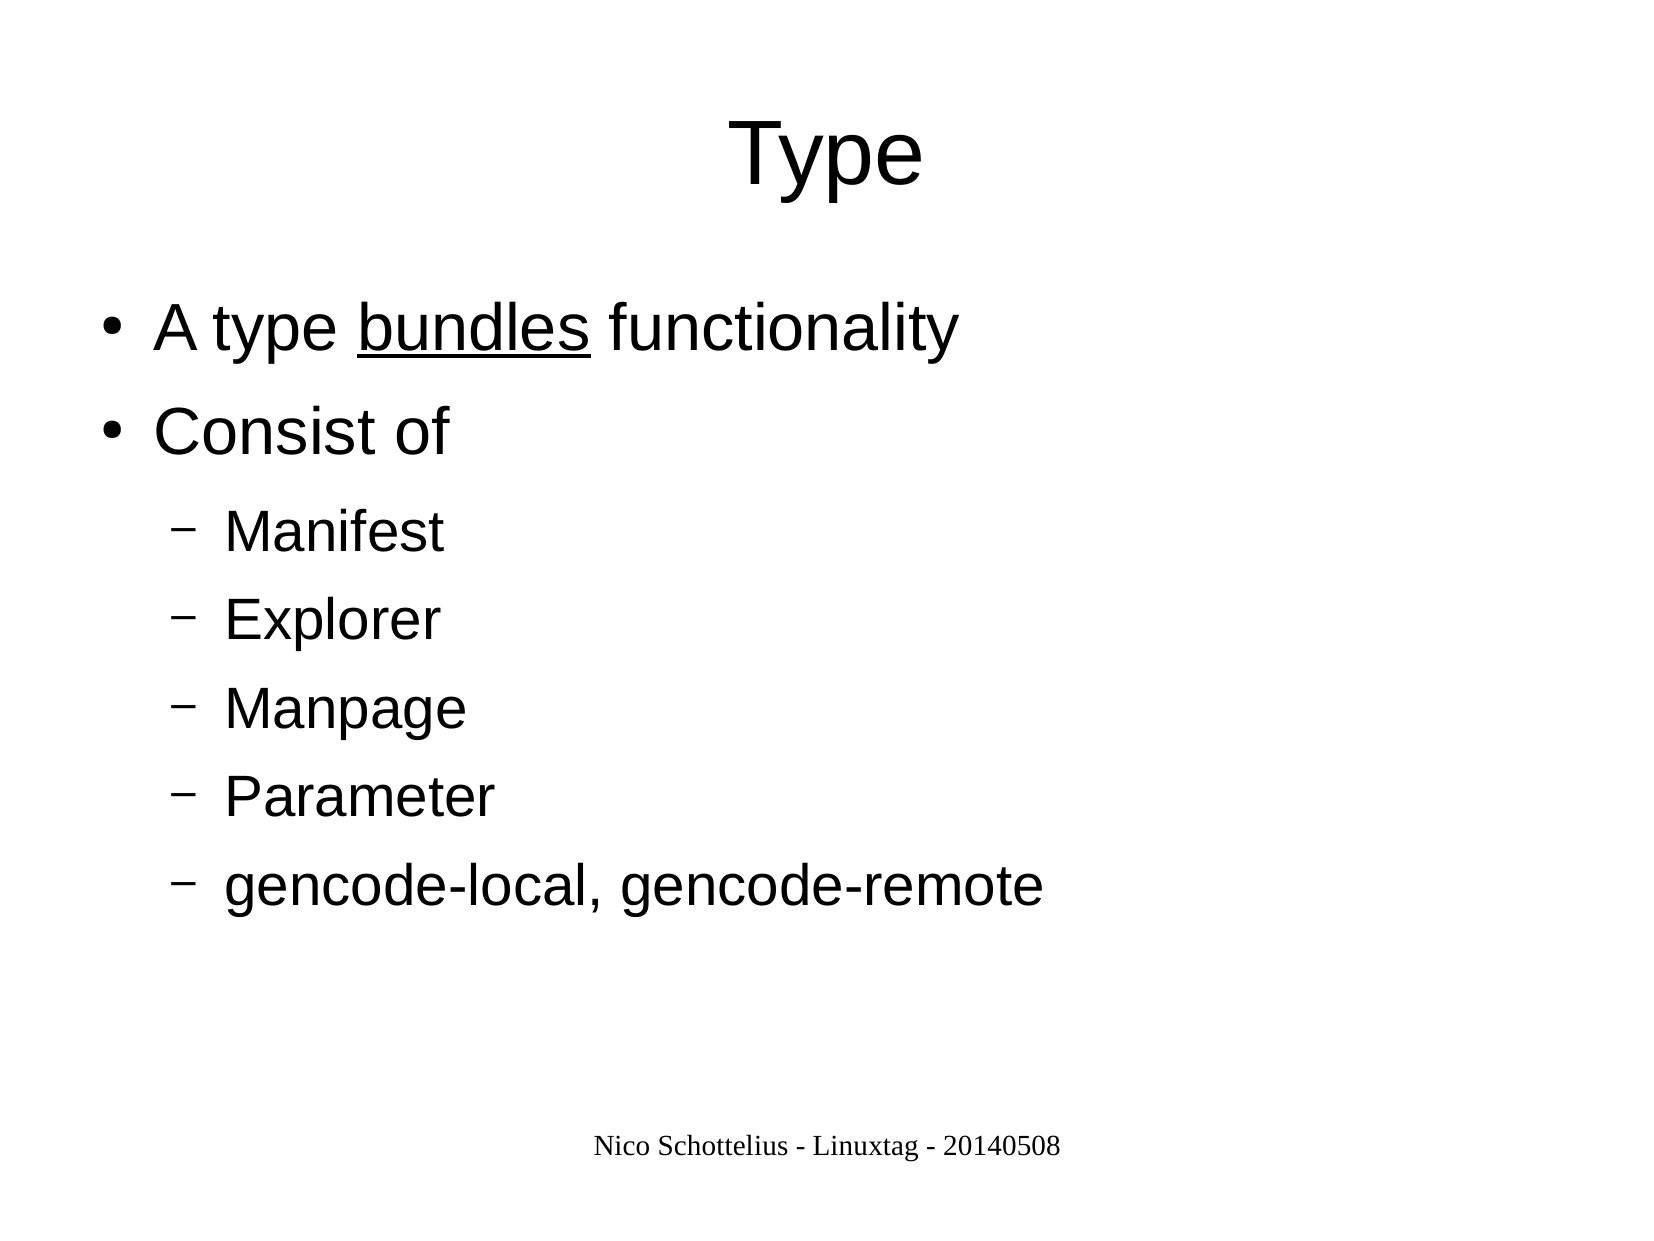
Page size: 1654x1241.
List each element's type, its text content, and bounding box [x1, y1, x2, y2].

list A type bundles functionality Consist of Manifest Explorer Manpage Parameter gencode-local, gencode-remote [82, 290, 1538, 1020]
title Type [82, 49, 1571, 257]
